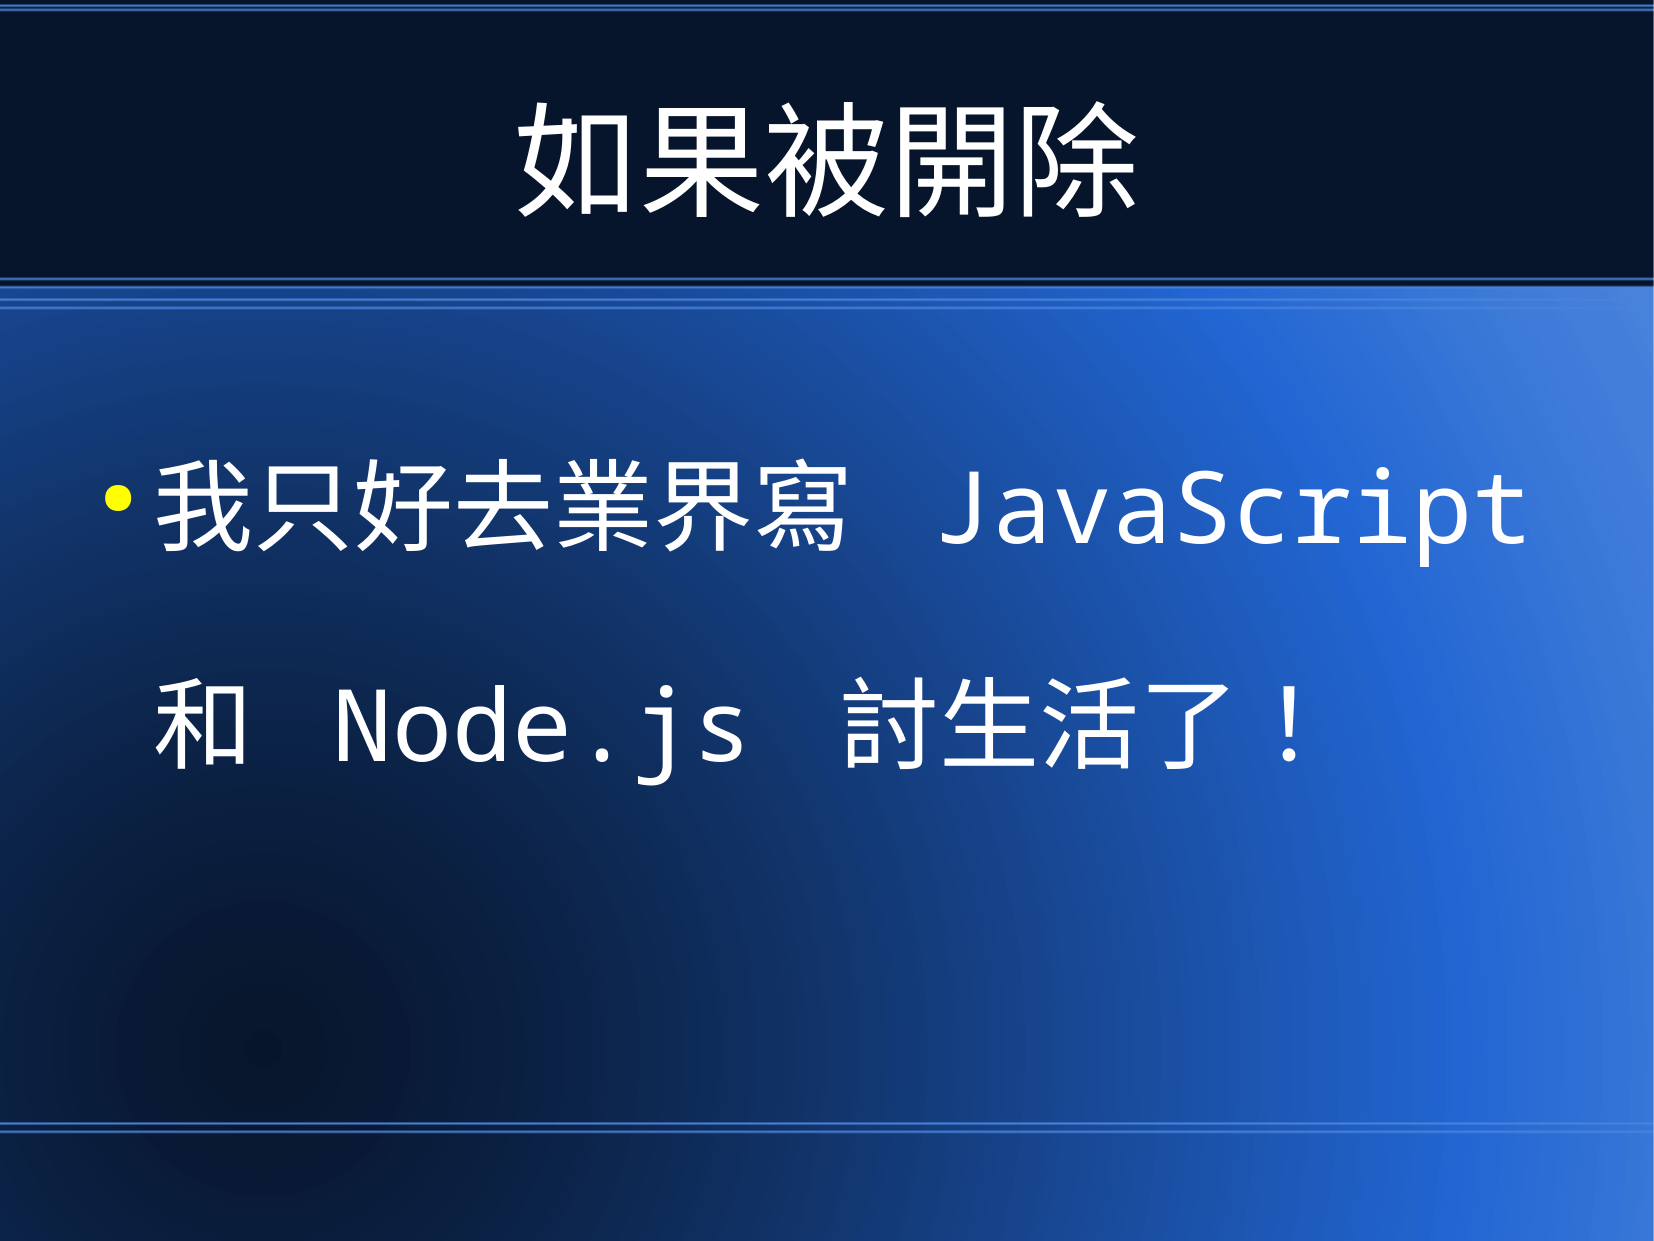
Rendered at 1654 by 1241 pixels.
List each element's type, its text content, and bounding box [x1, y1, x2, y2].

picture [0, 0, 1654, 1241]
list 我只好去業界寫 JavaScript 和 Node.js 討生活了！ [82, 355, 1571, 1241]
title 如果被開除 [82, 49, 1571, 257]
